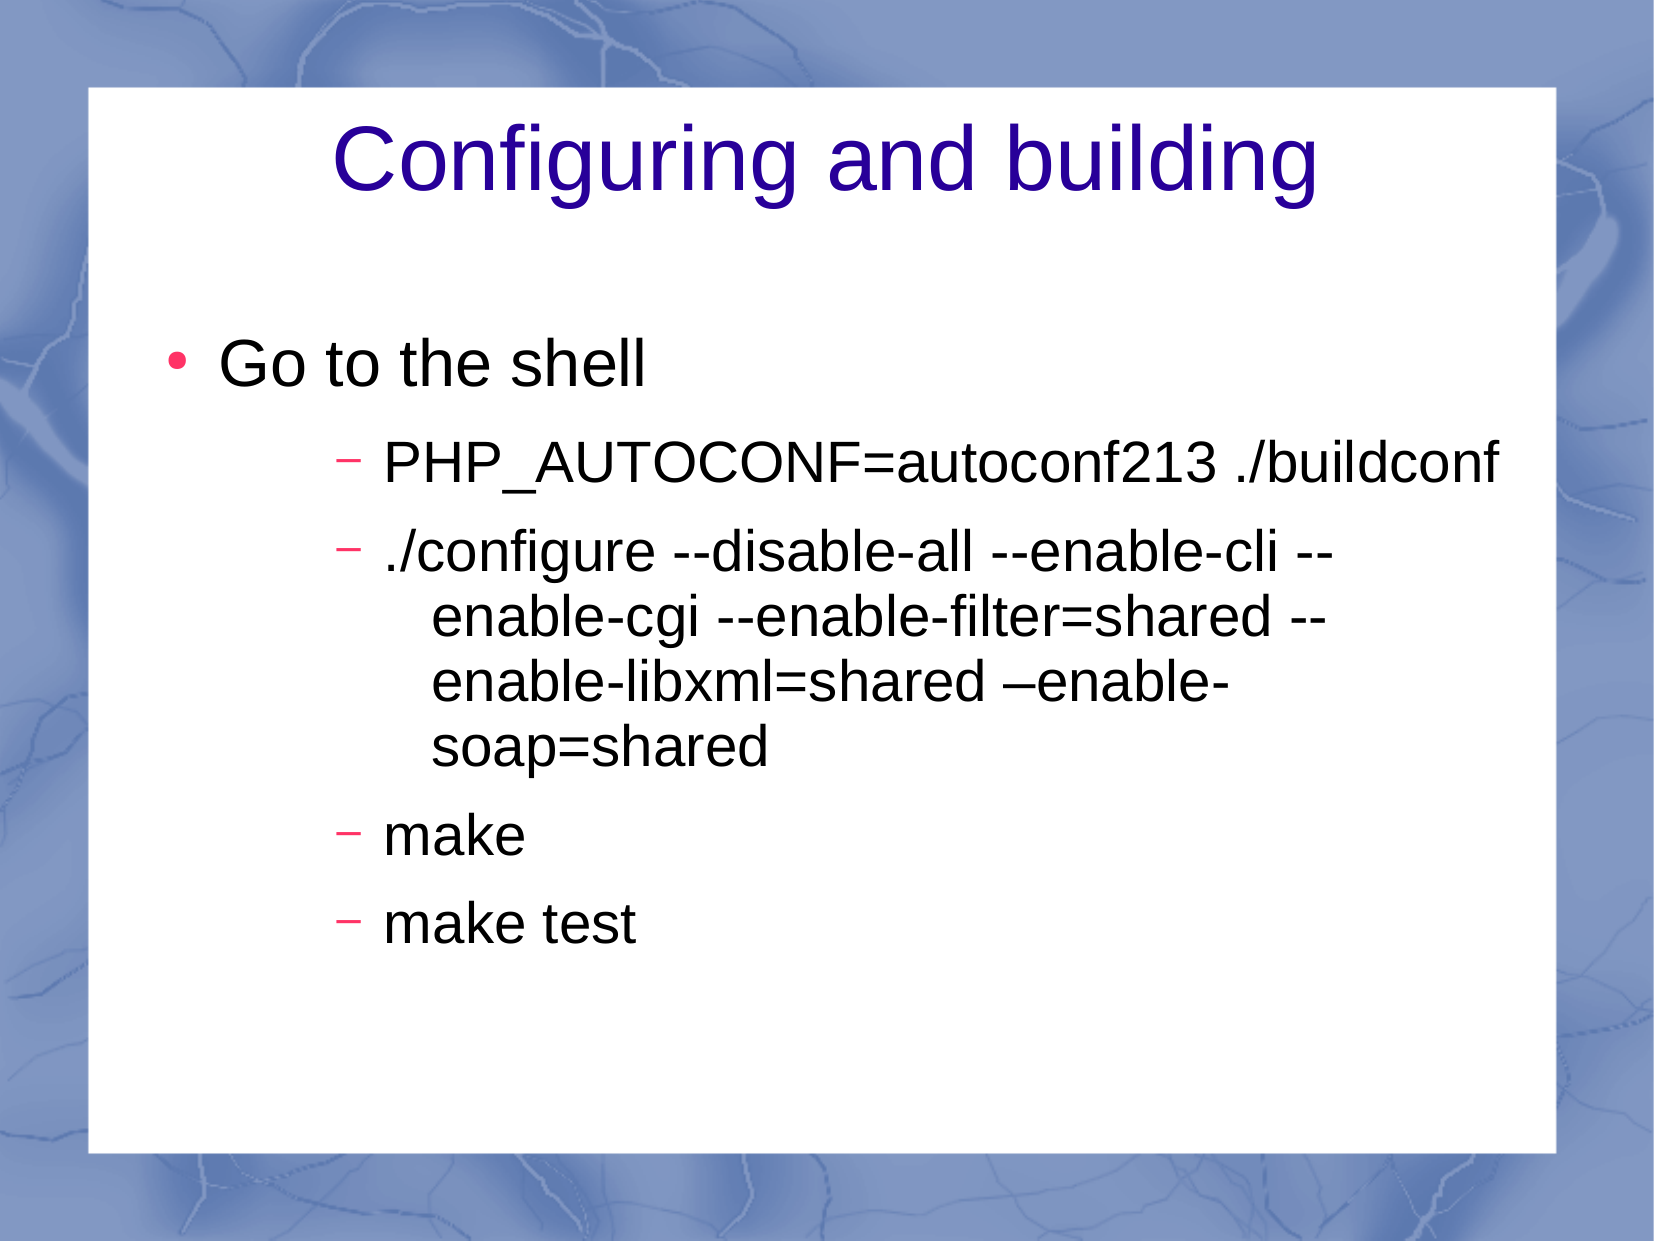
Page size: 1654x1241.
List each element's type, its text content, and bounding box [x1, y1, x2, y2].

picture [0, 0, 1654, 1241]
title Configuring and building [82, 62, 1571, 256]
list Go to the shell PHP_AUTOCONF=autoconf213 ./buildconf ./configure --disable-all --enable-cli --enable-cgi --enable-filter=shared --enable-libxml=shared –enable-soap=shared make make test [147, 325, 1506, 1010]
